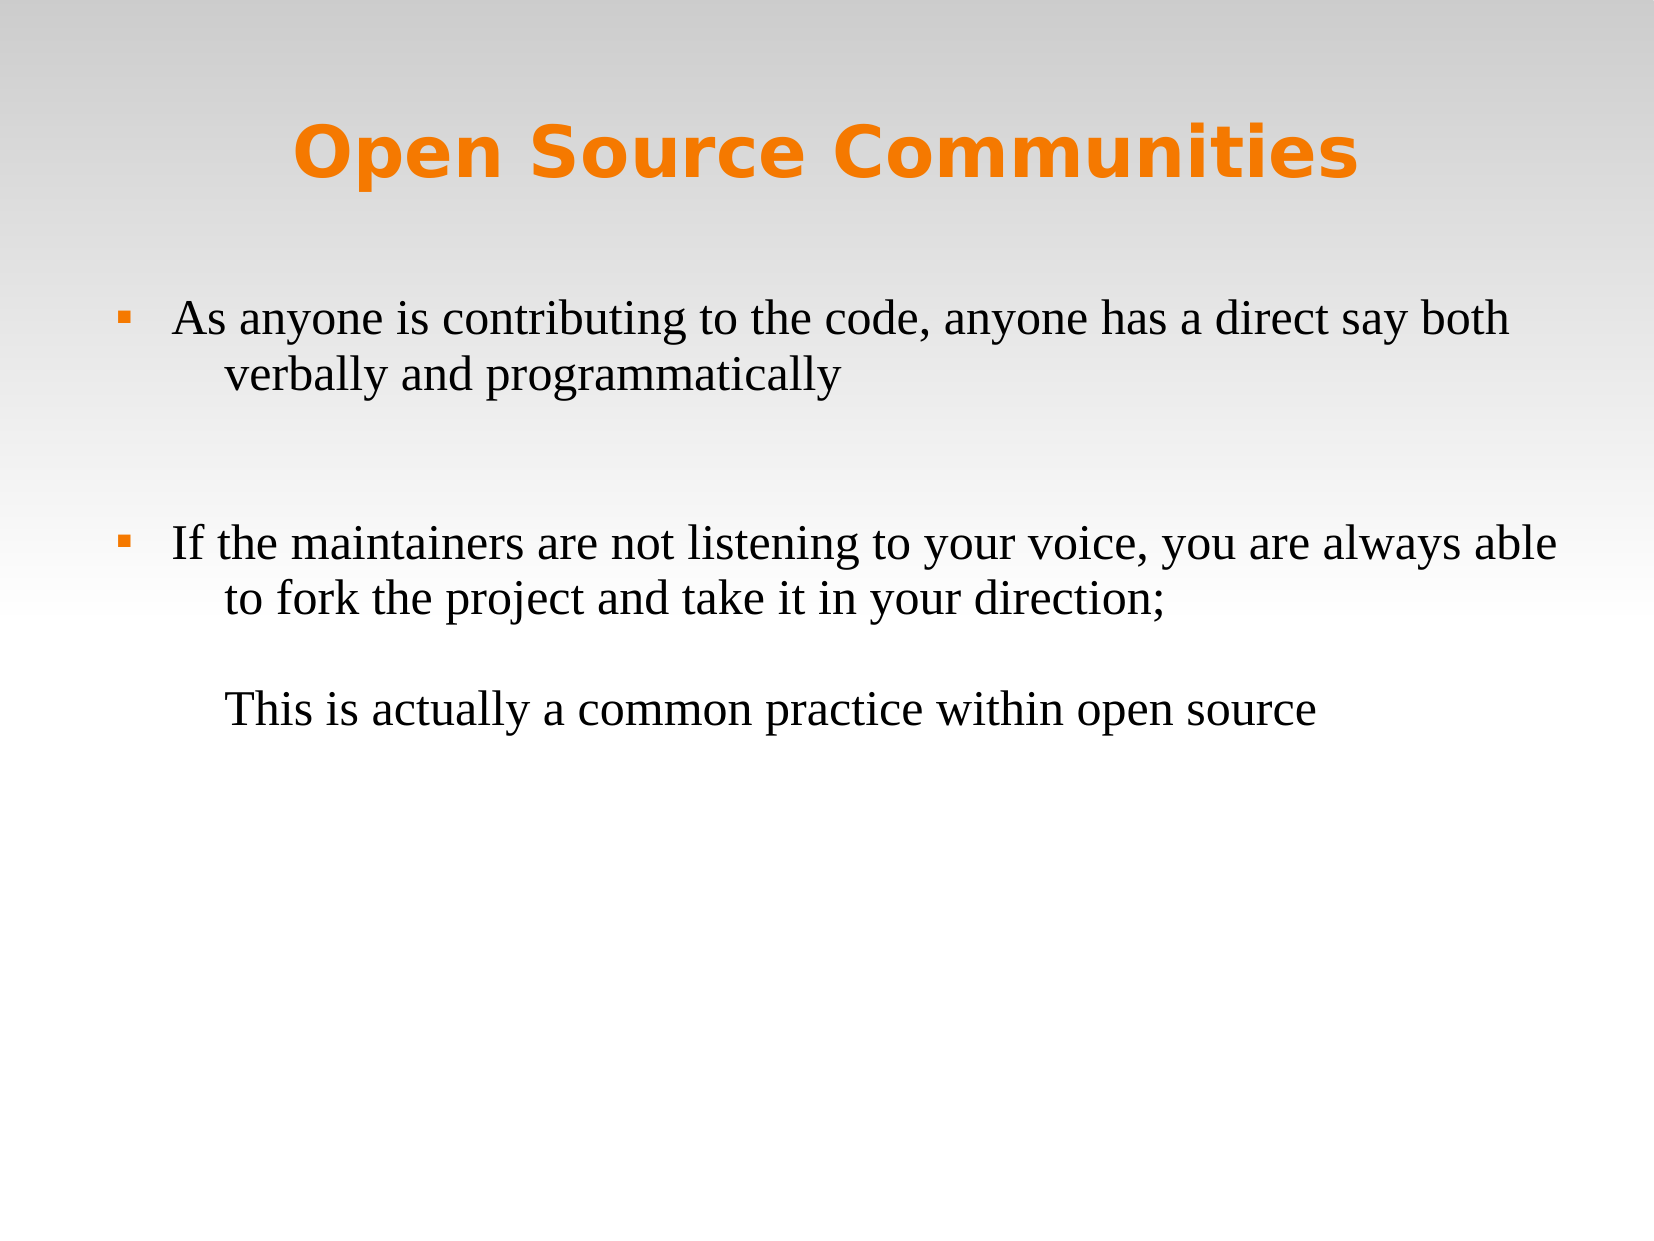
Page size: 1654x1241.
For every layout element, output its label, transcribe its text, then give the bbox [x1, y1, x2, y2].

title Open Source Communities [82, 49, 1571, 257]
list As anyone is contributing to the code, anyone has a direct say both verbally and programmatically If the maintainers are not listening to your voice, you are always able to fork the project and take it in your direction; This is actually a common practice within open source [82, 290, 1571, 1109]
